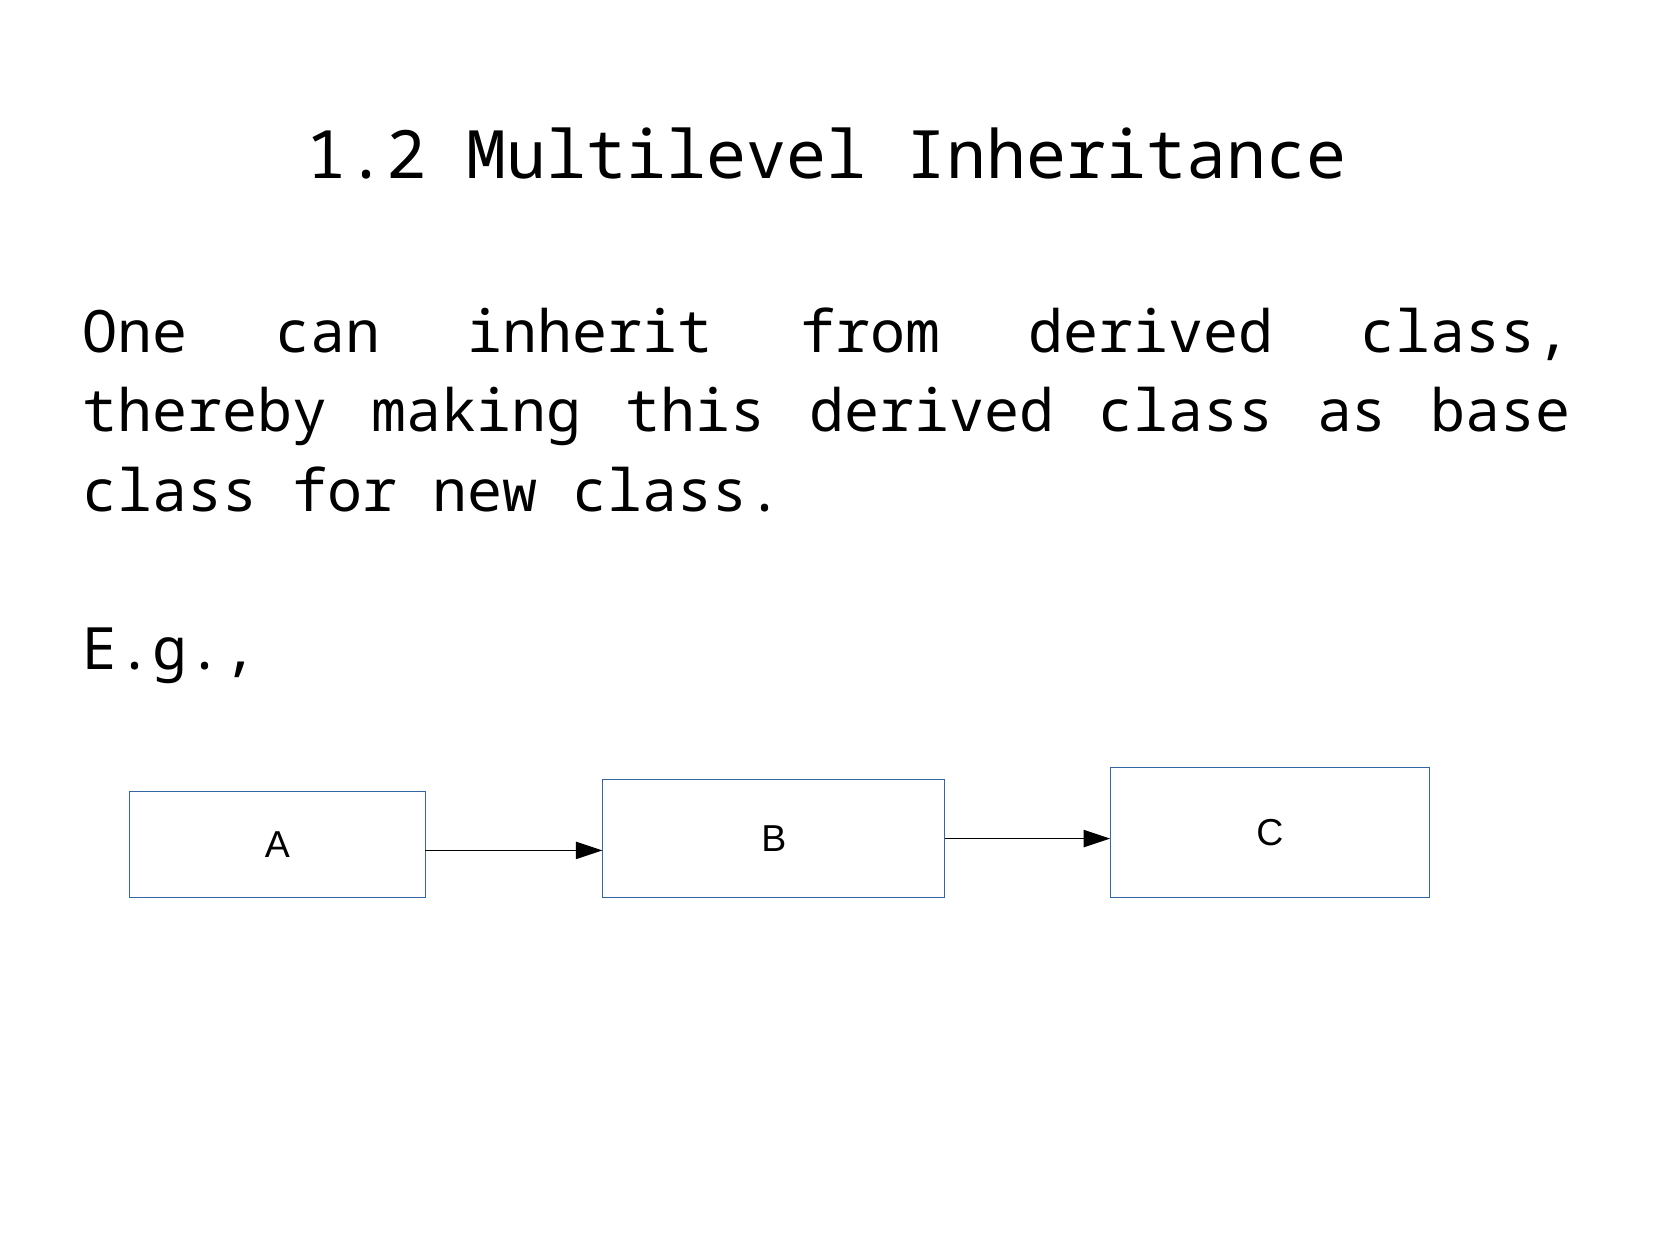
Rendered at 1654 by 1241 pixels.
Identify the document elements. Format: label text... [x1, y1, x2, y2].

text_box C [1110, 767, 1430, 898]
text_box B [602, 779, 945, 898]
text_box A [129, 791, 426, 898]
subtitle One can inherit from derived class, thereby making this derived class as base class for new class. E.g., [82, 290, 1571, 1010]
title 1.2 Multilevel Inheritance [82, 49, 1571, 257]
